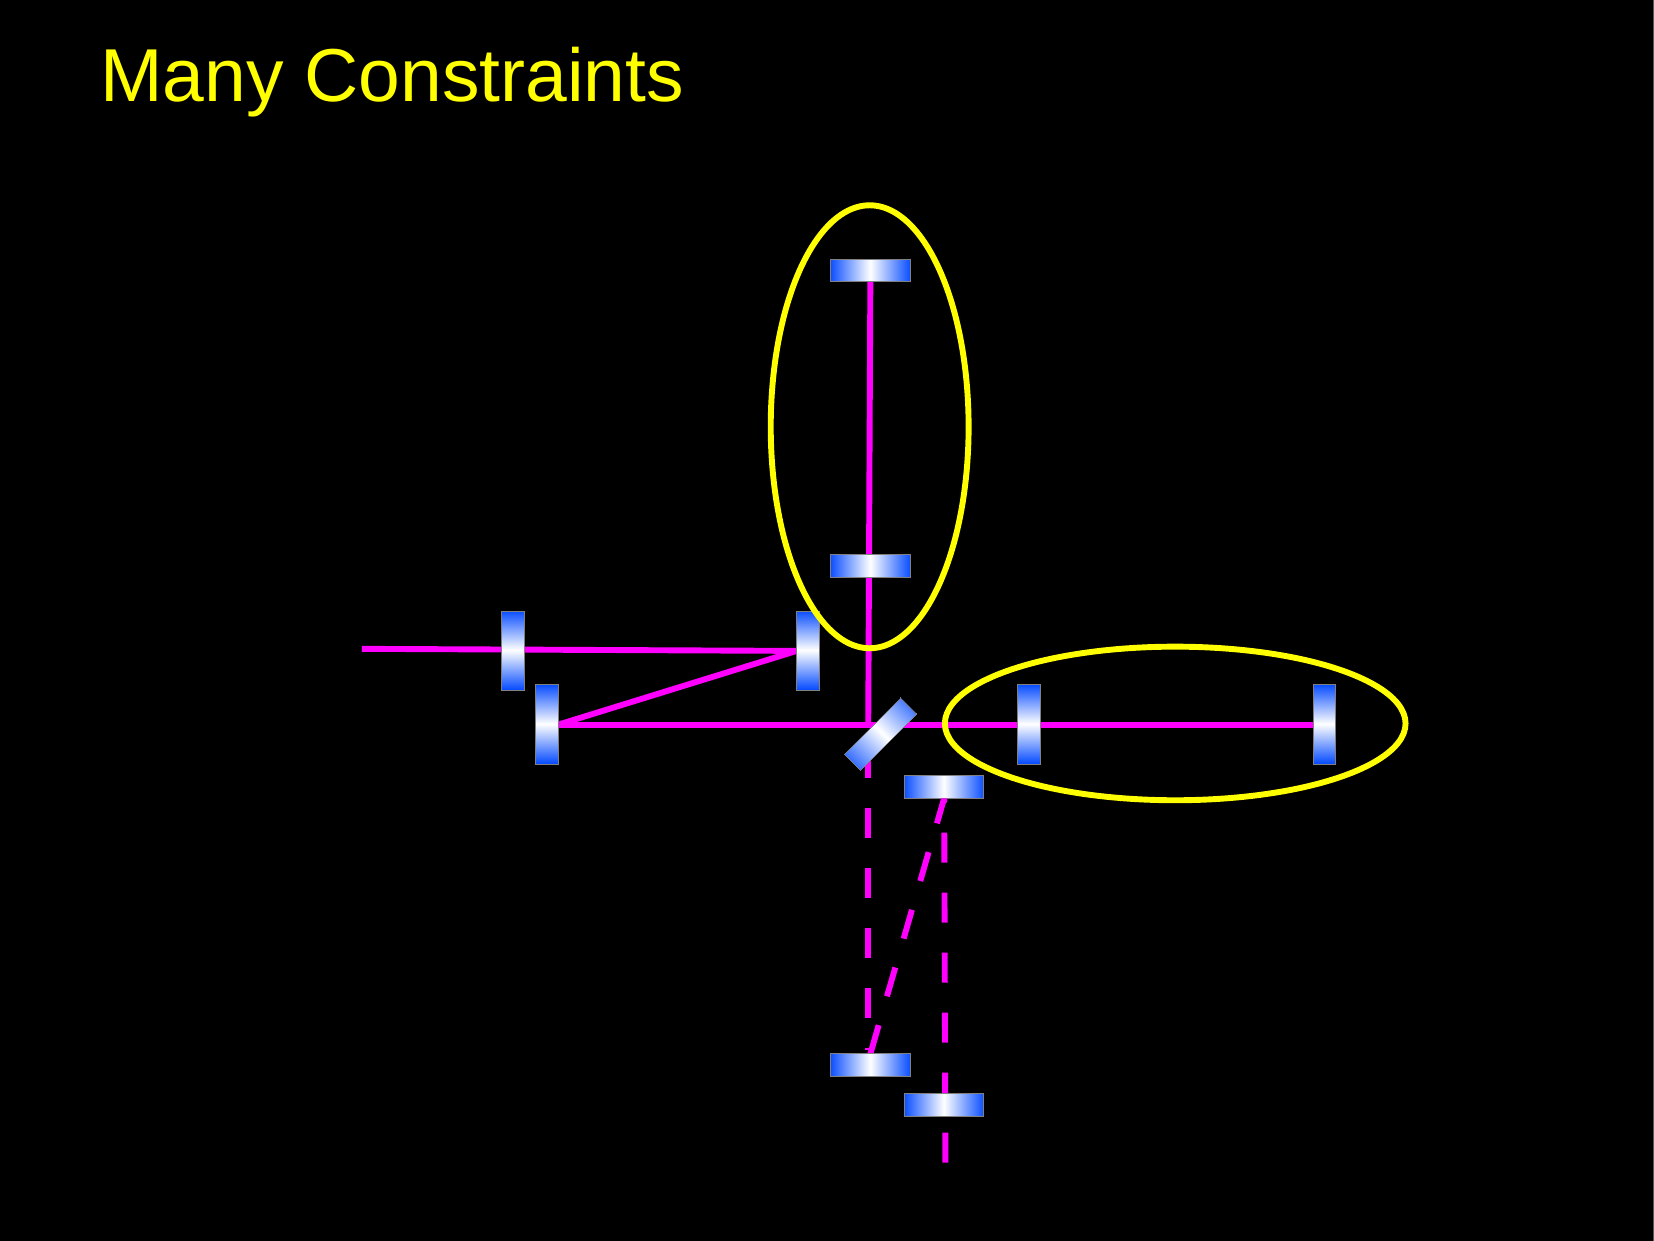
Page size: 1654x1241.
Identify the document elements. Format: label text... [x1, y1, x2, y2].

text_box [1313, 684, 1336, 765]
text_box [535, 684, 559, 765]
text_box [830, 554, 911, 578]
text_box [830, 1053, 911, 1077]
text_box [1017, 684, 1041, 765]
text_box [904, 775, 984, 799]
text_box Many Constraints [85, 26, 700, 126]
text_box [796, 611, 820, 691]
text_box [844, 697, 917, 771]
text_box [501, 611, 525, 691]
text_box [904, 1093, 984, 1117]
text_box [830, 259, 911, 282]
